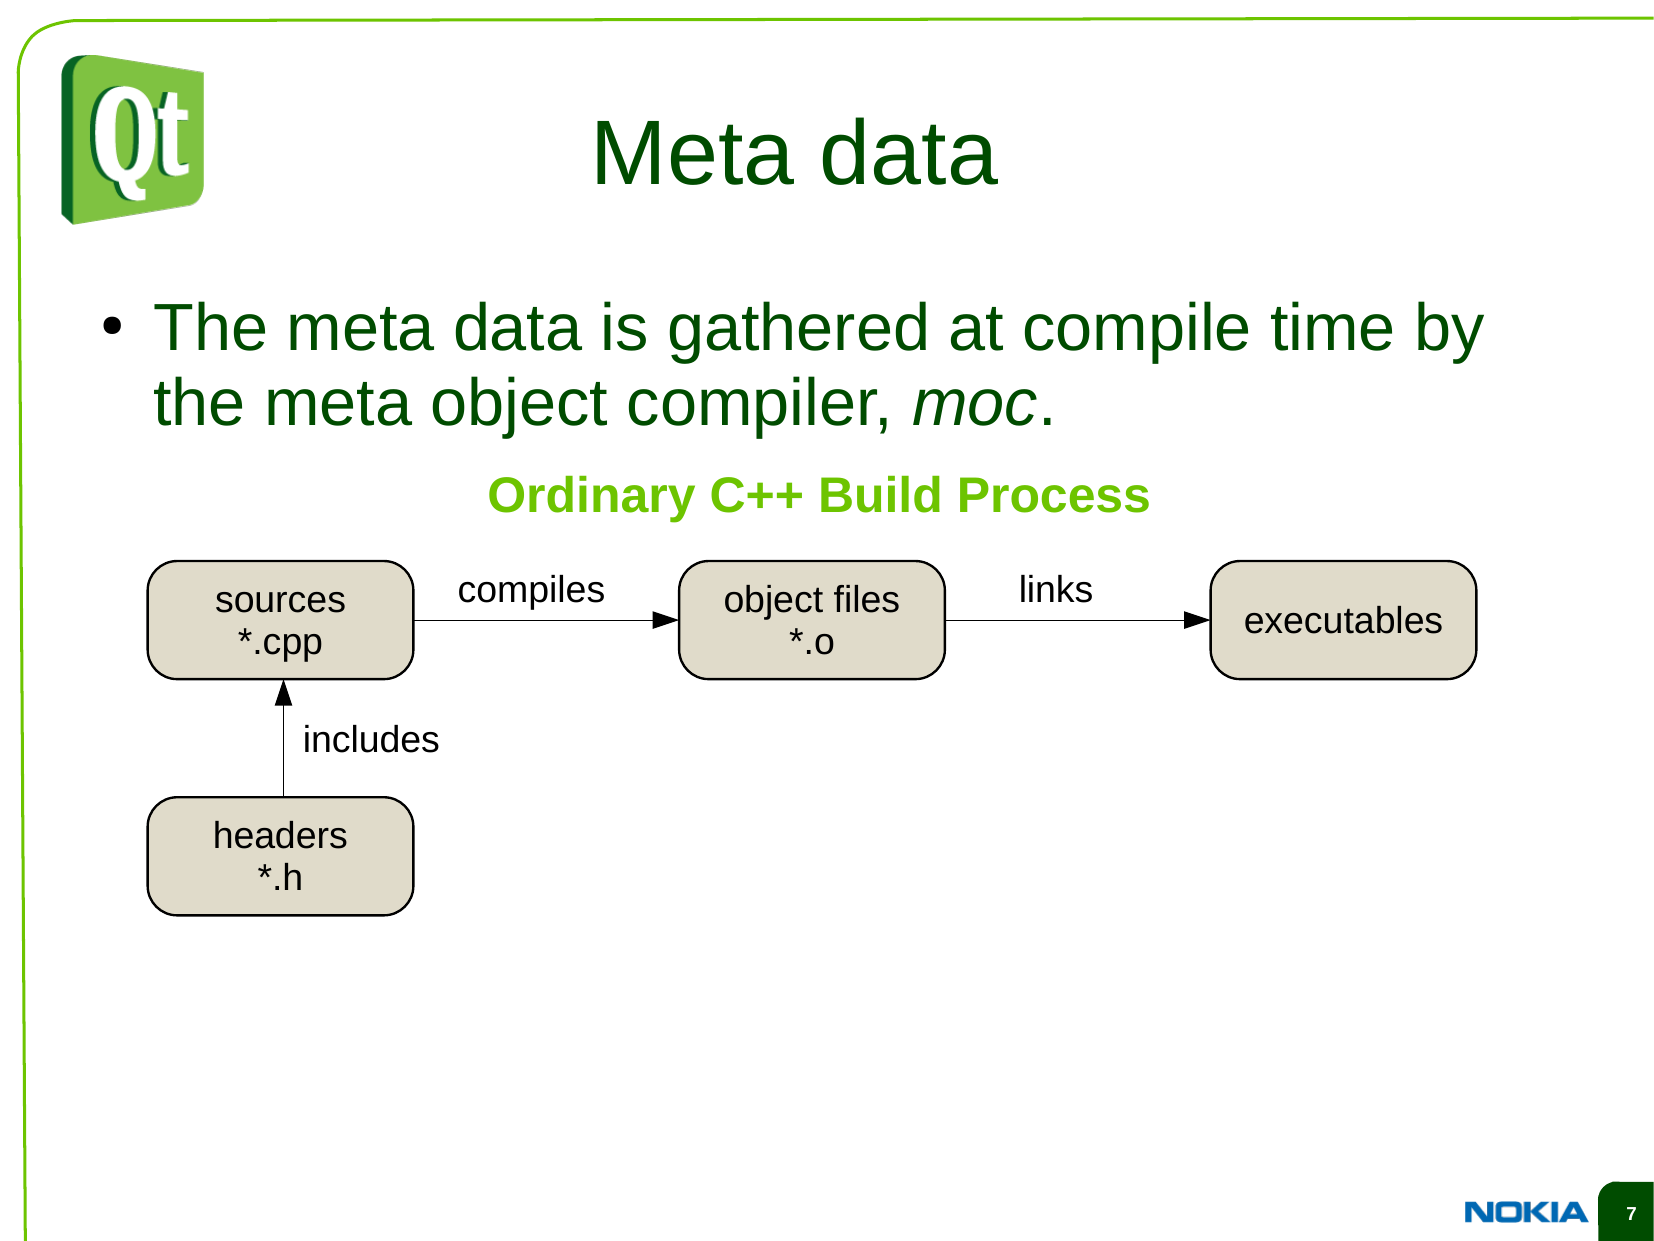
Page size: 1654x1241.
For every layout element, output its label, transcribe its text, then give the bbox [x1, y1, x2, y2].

text_box compiles [442, 561, 650, 618]
text_box executables [1210, 561, 1477, 680]
picture [61, 55, 204, 225]
text_box includes [288, 710, 455, 768]
title Meta data [257, 49, 1333, 257]
text_box headers *.h [147, 797, 414, 916]
picture [1465, 1201, 1589, 1223]
list The meta data is gathered at compile time by the meta object compiler, moc. [82, 290, 1571, 1094]
text_box Ordinary C++ Build Process [472, 459, 1167, 531]
text_box links [1003, 561, 1182, 618]
text_box object files *.o [679, 561, 945, 680]
text_box sources *.cpp [147, 561, 414, 680]
